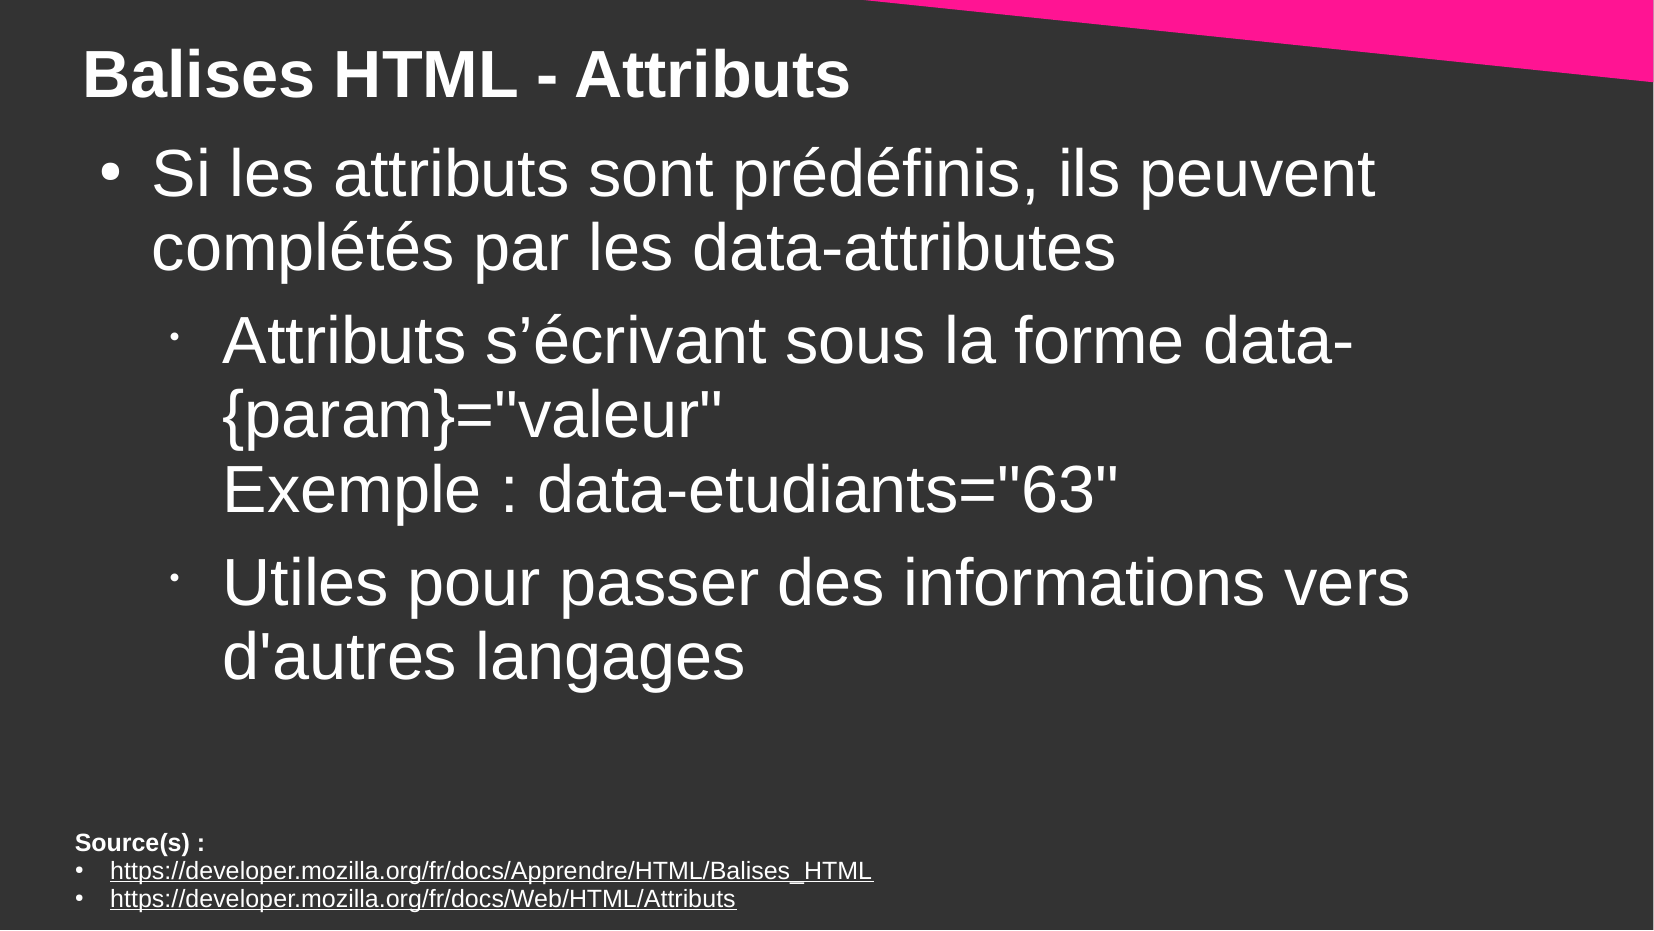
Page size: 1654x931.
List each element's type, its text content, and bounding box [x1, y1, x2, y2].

text_box Source(s) : https://developer.mozilla.org/fr/docs/Apprendre/HTML/Balises_HTML https://developer.mozilla.org/fr/docs/Web/HTML/Attributs [60, 821, 1546, 921]
text_box [863, 0, 1654, 83]
title Balises HTML - Attributs [82, 37, 945, 114]
list Si les attributs sont prédéfinis, ils peuvent complétés par les data-attributes Attributs s’écrivant sous la forme data-{param}="valeur" Exemple : data-etudiants="63" Utiles pour passer des informations vers d'autres langages [80, 135, 1571, 788]
